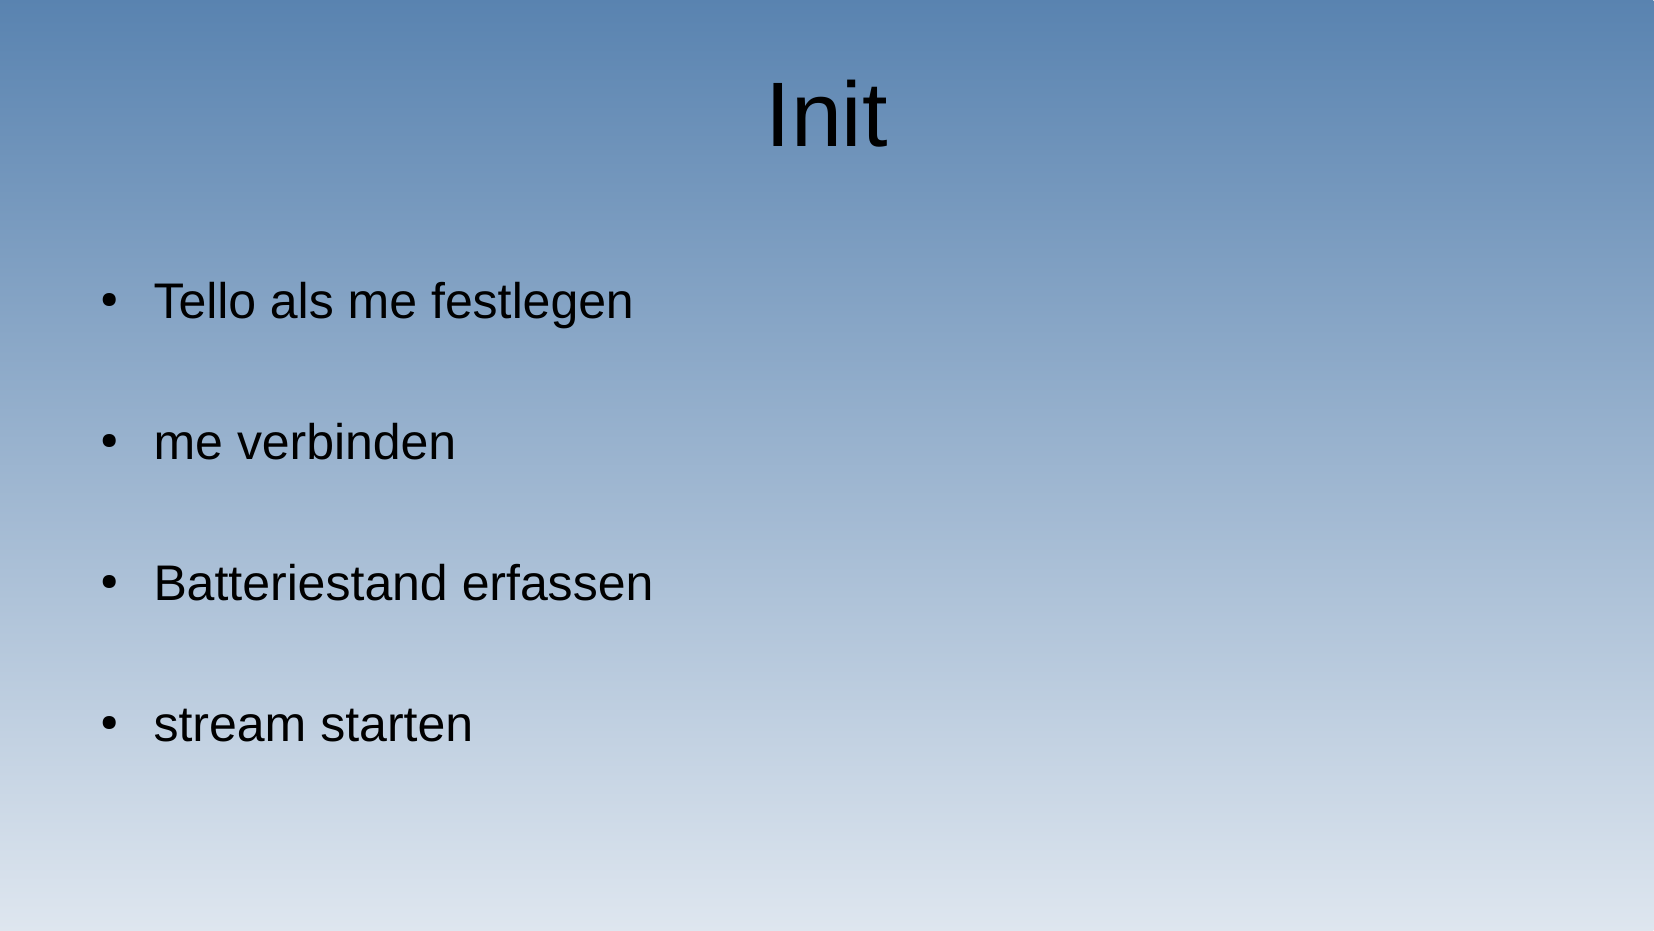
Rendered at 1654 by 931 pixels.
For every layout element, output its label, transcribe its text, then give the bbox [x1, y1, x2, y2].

title Init [82, 37, 1571, 193]
list Tello als me festlegen me verbinden Batteriestand erfassen stream starten [82, 217, 1571, 758]
